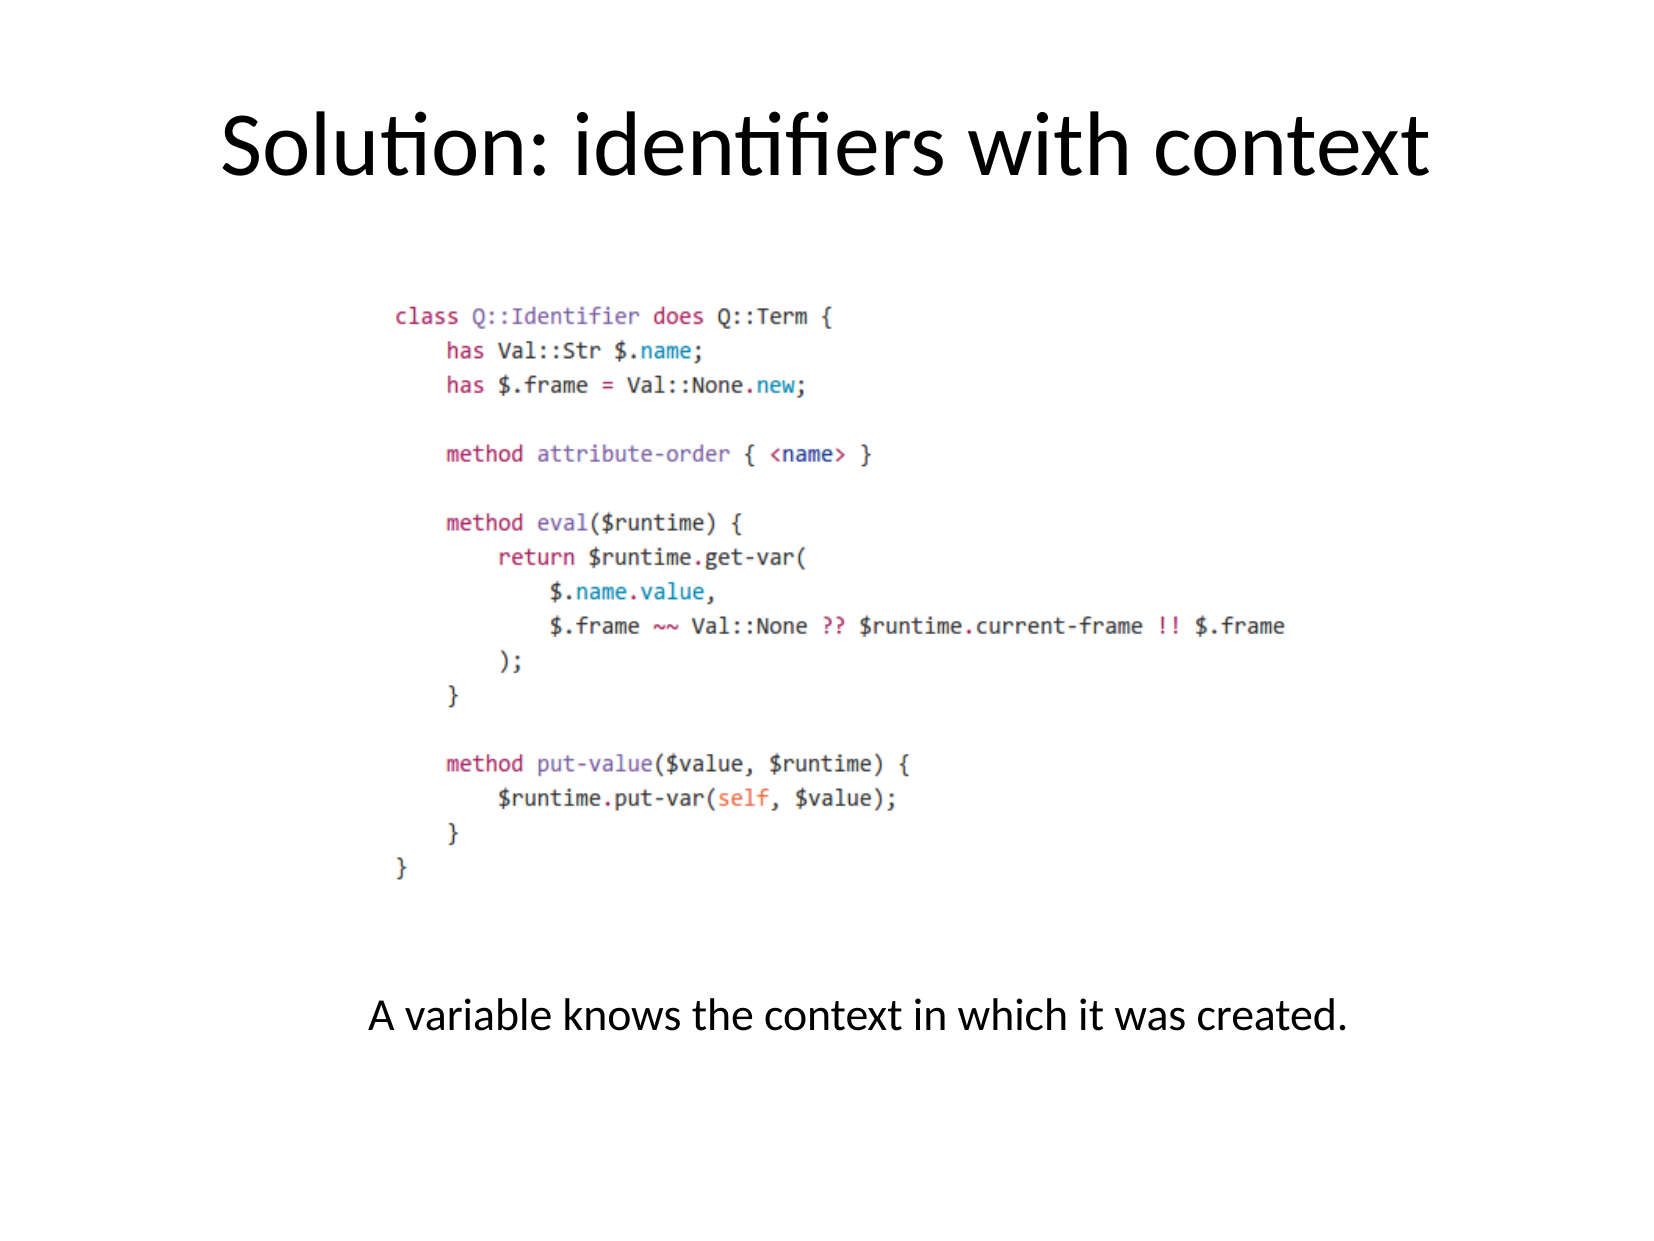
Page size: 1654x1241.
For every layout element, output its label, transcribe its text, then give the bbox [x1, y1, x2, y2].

picture [381, 293, 1306, 901]
title Solution: identifiers with context [82, 49, 1571, 257]
text_box A variable knows the context in which it was created. [353, 989, 1364, 1051]
